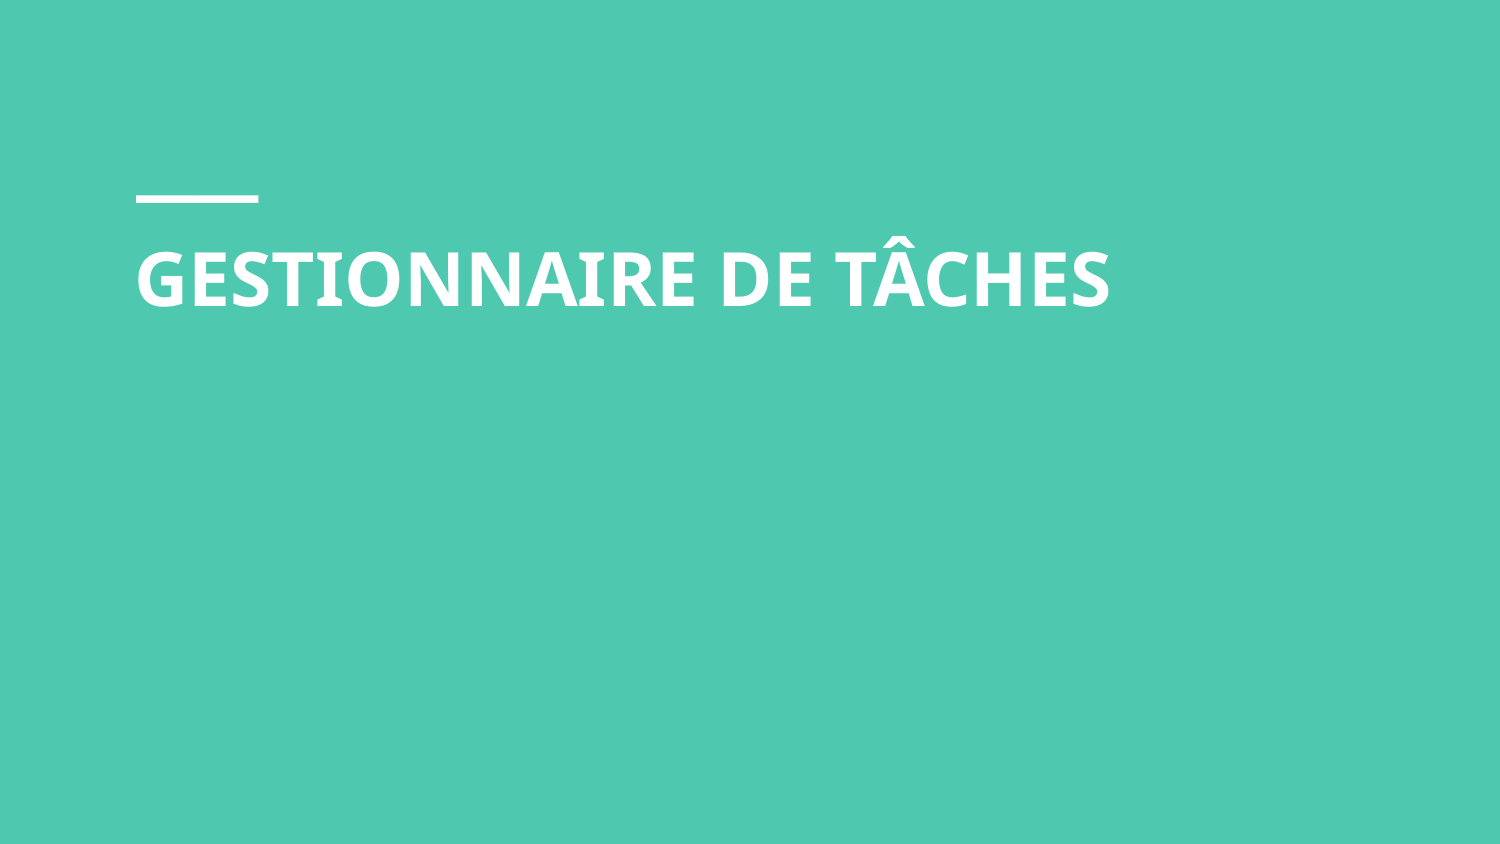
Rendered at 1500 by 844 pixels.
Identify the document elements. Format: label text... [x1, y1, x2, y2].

title GESTIONNAIRE DE TÂCHES [119, 216, 1381, 466]
